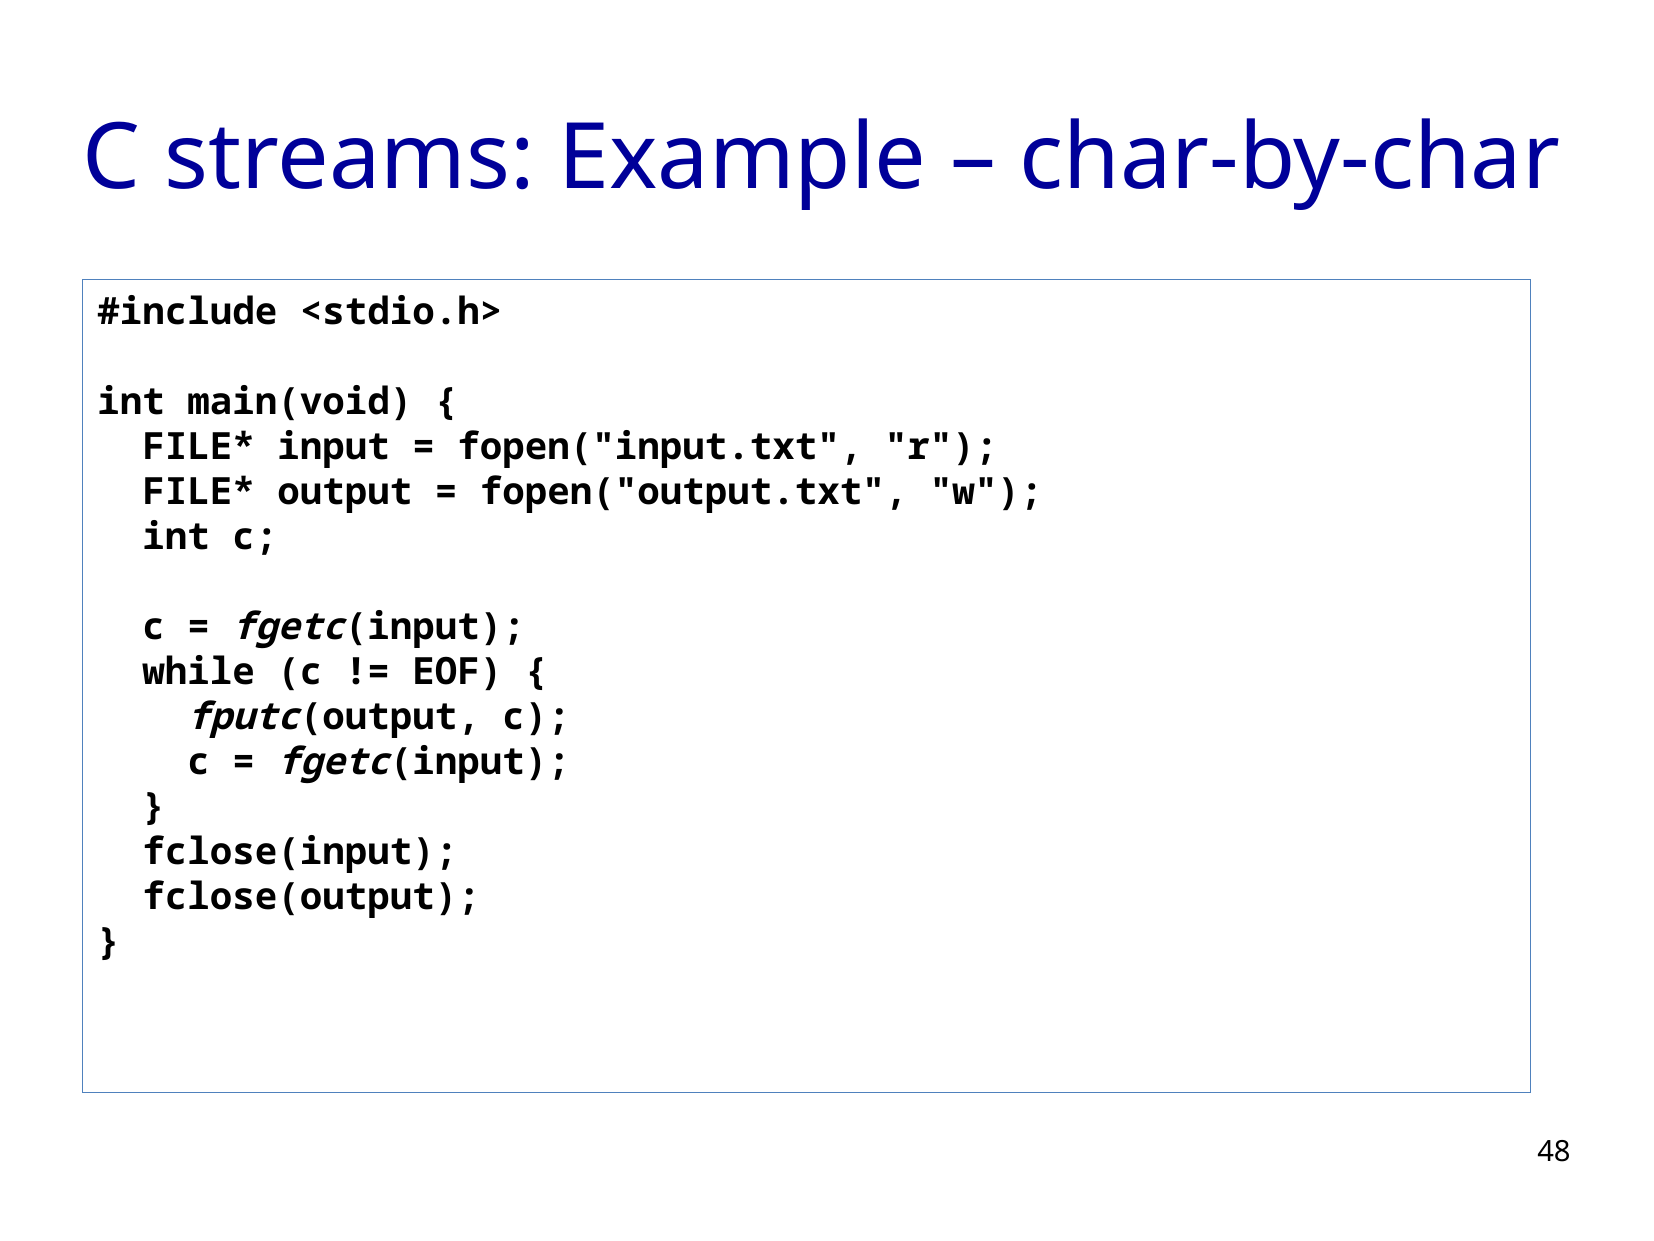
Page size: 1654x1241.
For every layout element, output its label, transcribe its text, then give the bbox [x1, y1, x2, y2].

title C streams: Example – char-by-char [82, 49, 1571, 257]
text_box #include <stdio.h> int main(void) { FILE* input = fopen("input.txt", "r"); FILE* output = fopen("output.txt", "w"); int c; c = fgetc(input); while (c != EOF) { fputc(output, c); c = fgetc(input); } fclose(input); fclose(output); } [82, 279, 1531, 1093]
